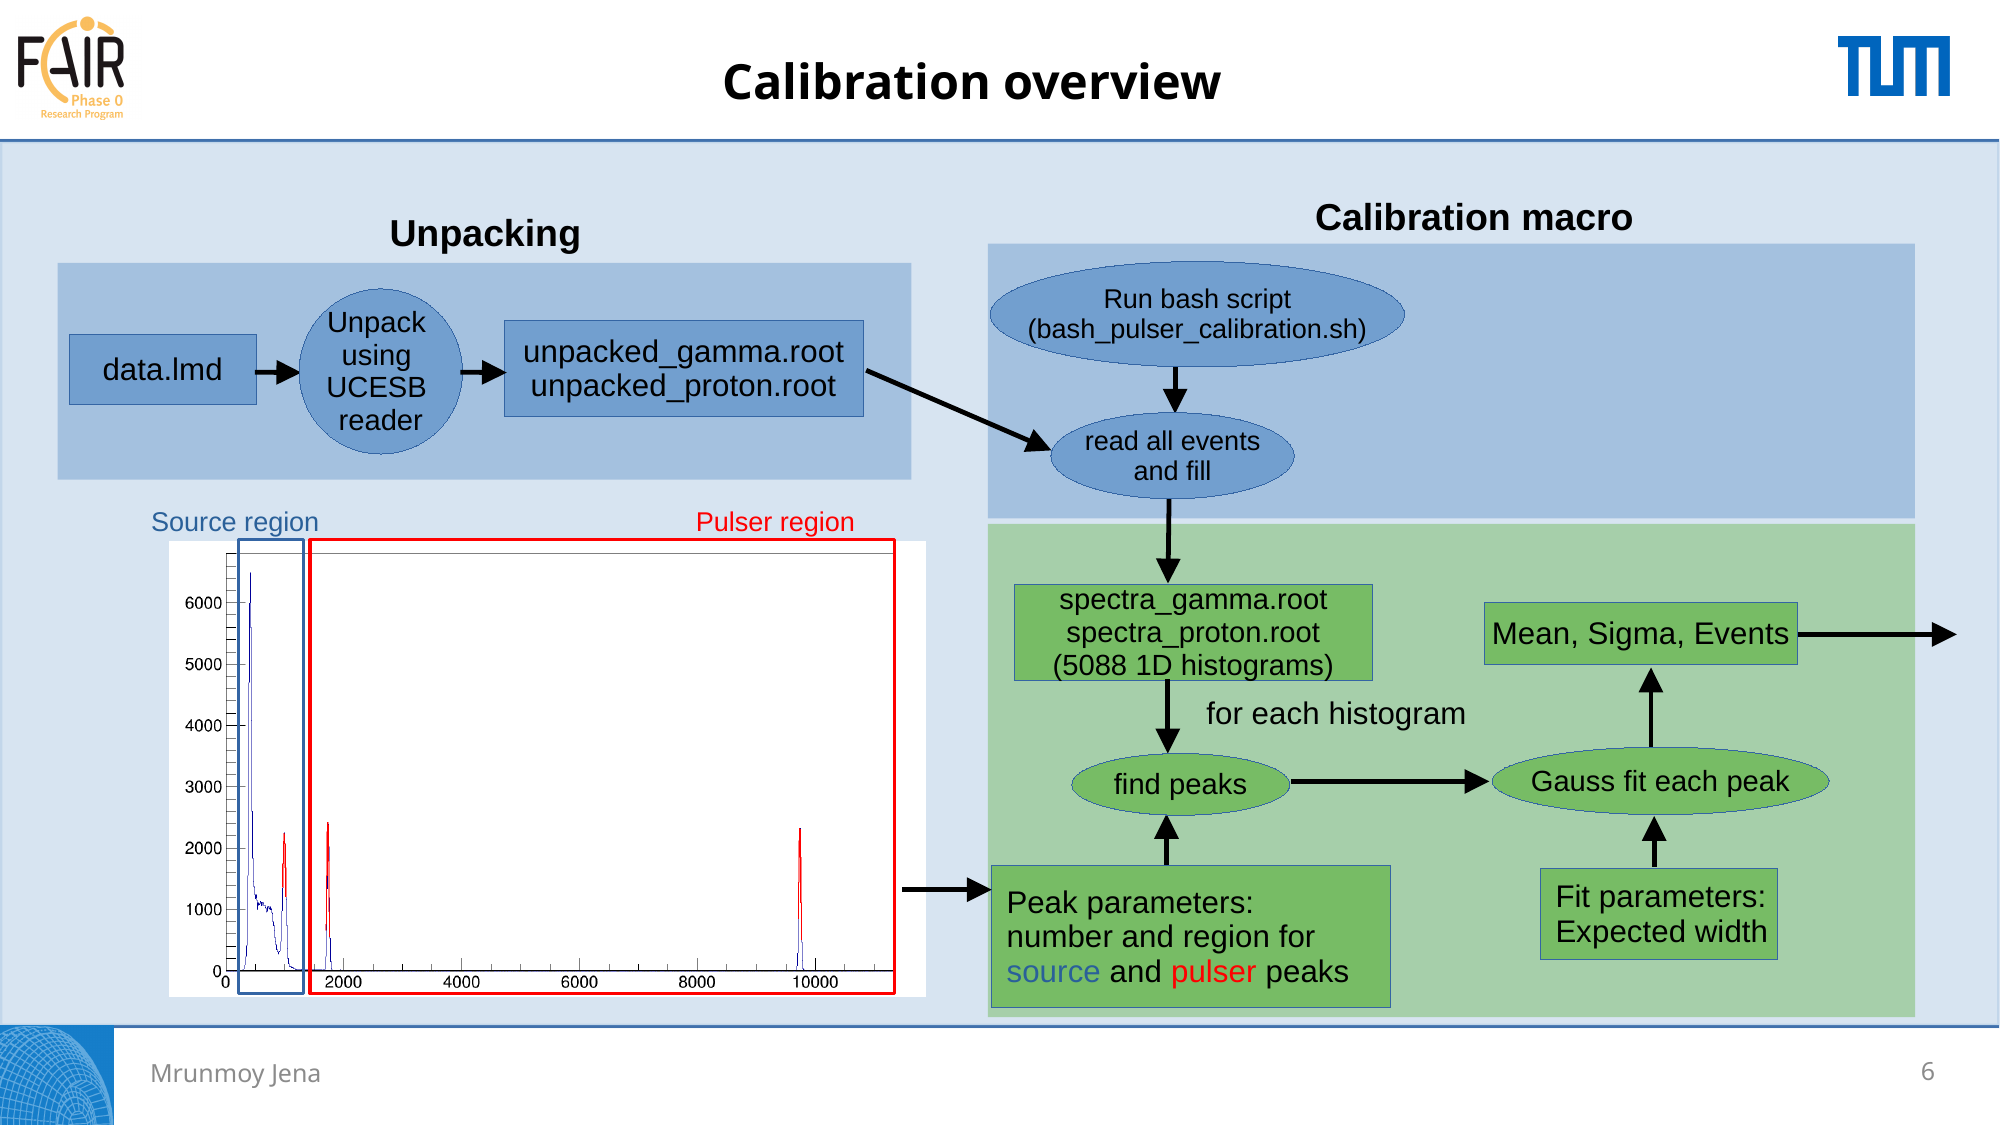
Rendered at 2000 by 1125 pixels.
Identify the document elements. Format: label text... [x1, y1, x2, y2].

text_box Source region [136, 499, 377, 576]
picture [15, 15, 142, 120]
text_box Unpacking [374, 204, 625, 262]
text_box [238, 576, 304, 994]
text_box spectra_gamma.root spectra_proton.root (5088 1D histograms) [1014, 584, 1373, 681]
text_box [987, 426, 1166, 519]
title Calibration overview [137, 44, 1808, 120]
text_box [987, 243, 1915, 519]
text_box [987, 523, 1916, 1018]
text_box find peaks [1071, 753, 1290, 816]
text_box [987, 523, 1167, 888]
text_box for each histogram [1191, 688, 1504, 773]
picture [169, 541, 926, 997]
text_box [310, 539, 895, 994]
text_box Gauss fit each peak [1492, 747, 1830, 815]
text_box unpacked_gamma.root unpacked_proton.root [504, 320, 864, 417]
picture [1838, 36, 1950, 96]
text_box [57, 262, 912, 480]
picture [0, 1025, 114, 1125]
text_box Peak parameters: number and region for source and pulser peaks [991, 865, 1391, 1008]
text_box read all events and fill [1050, 412, 1295, 499]
text_box Fit parameters: Expected width [1540, 868, 1778, 960]
text_box Pulser region [681, 499, 897, 576]
text_box Unpack using UCESB reader [299, 288, 463, 455]
text_box data.lmd [69, 334, 257, 405]
text_box Run bash script (bash_pulser_calibration.sh) [990, 261, 1405, 367]
text_box Mean, Sigma, Events [1484, 602, 1798, 665]
text_box Calibration macro [1080, 189, 1869, 251]
